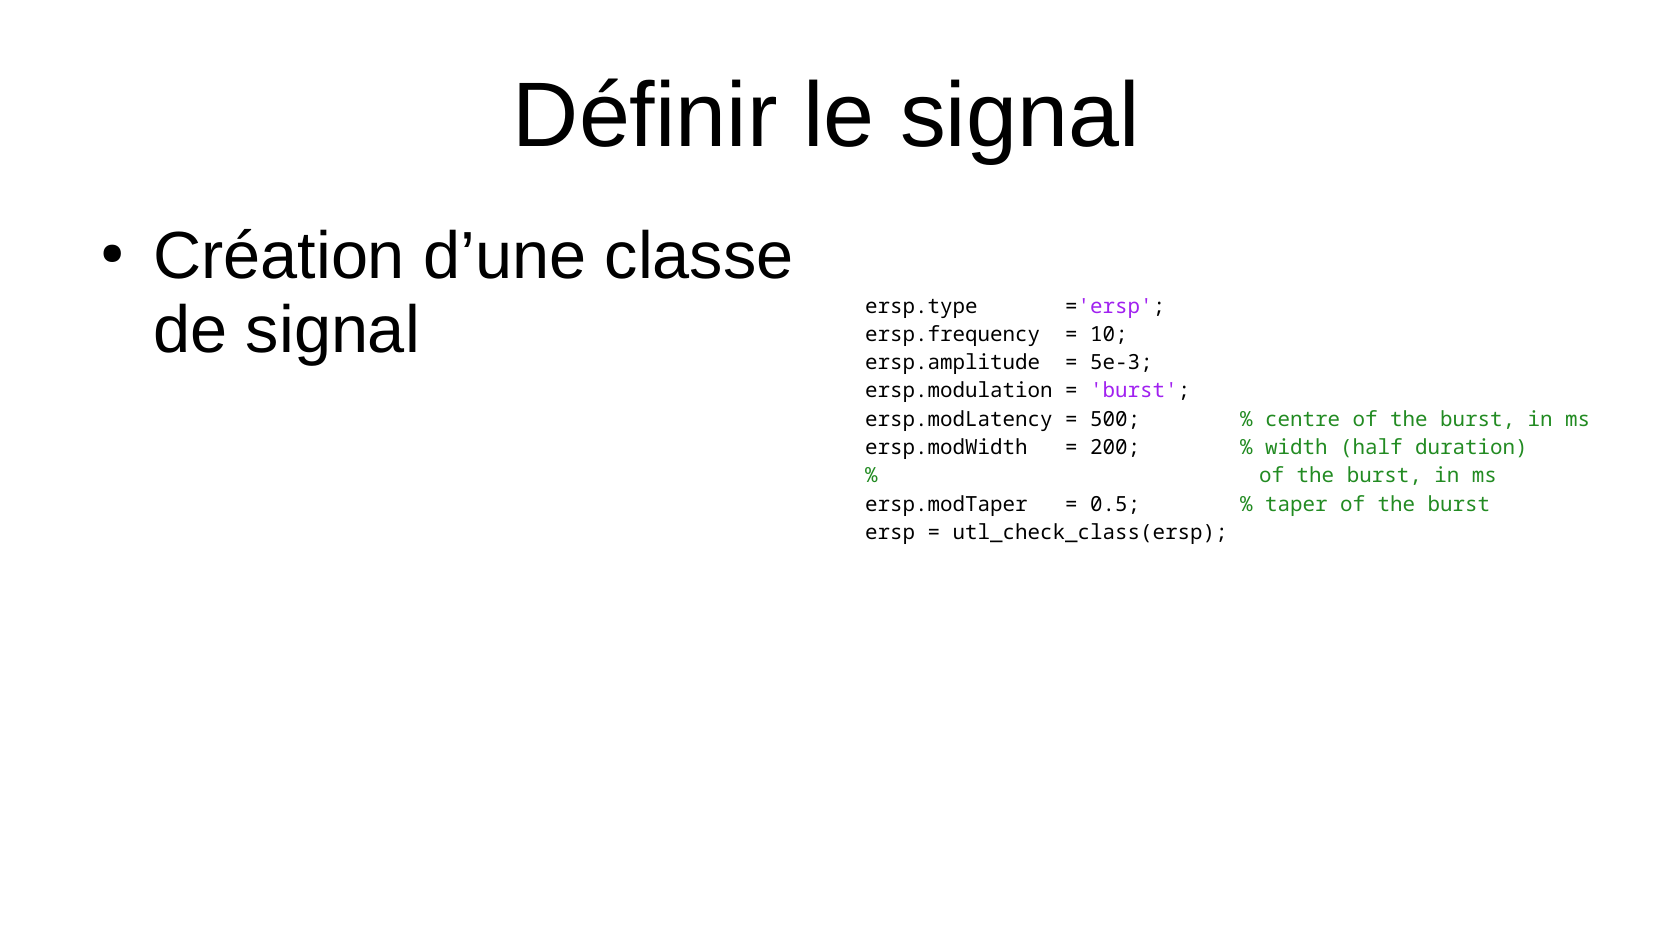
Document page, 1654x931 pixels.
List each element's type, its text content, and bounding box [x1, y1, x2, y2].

list Création d’une classe de signal [82, 217, 809, 758]
title Définir le signal [82, 37, 1571, 193]
text_box ersp.type ='ersp'; ersp.frequency = 10; ersp.amplitude = 5e-3; ersp.modulation = 'burst'; ersp.modLatency = 500; % centre of the burst, in ms ersp.modWidth = 200; % width (half duration) % of the burst, in ms ersp.modTaper = 0.5; % taper of the burst ersp = utl_check_class(ersp); [850, 283, 1642, 609]
